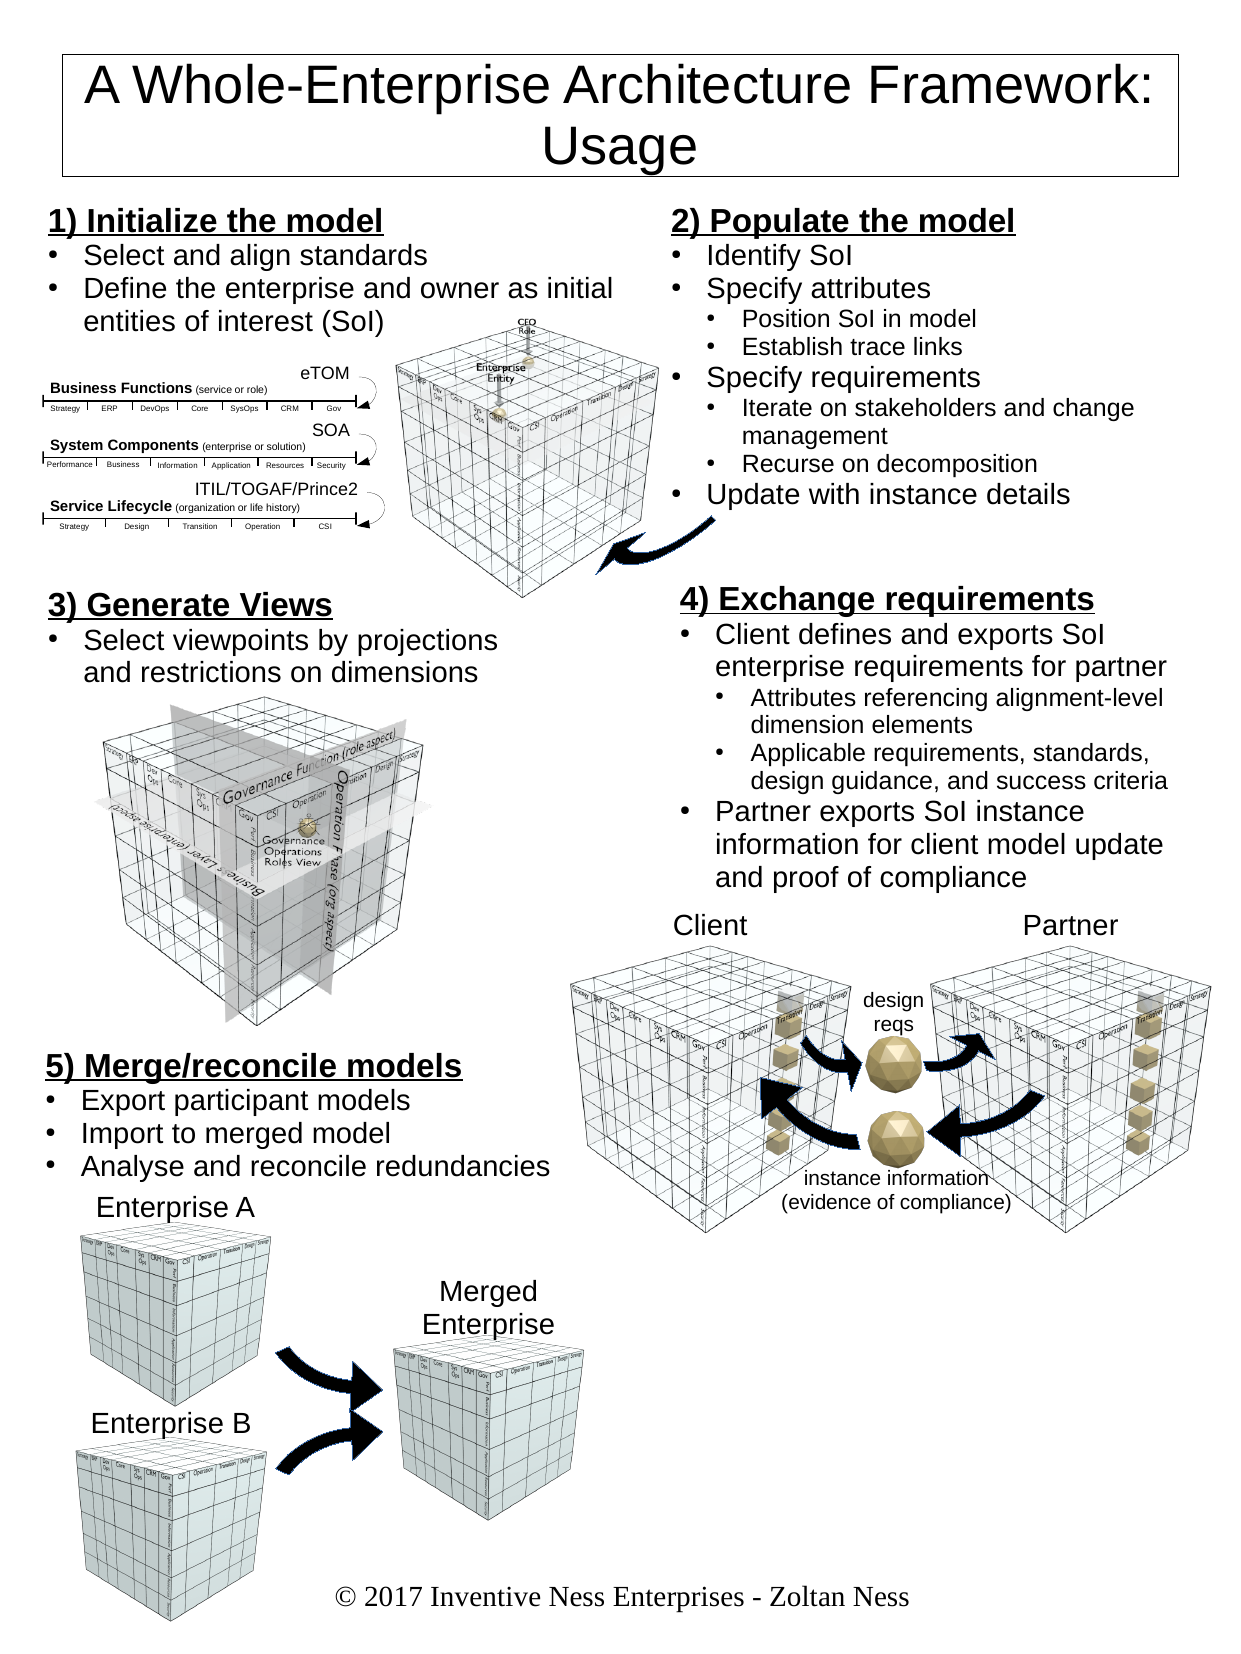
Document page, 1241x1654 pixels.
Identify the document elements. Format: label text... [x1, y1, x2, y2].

text_box 5) Merge/reconcile models Export participant models Import to merged model Analyse and reconcile redundancies [30, 1039, 565, 1190]
picture [392, 1335, 586, 1522]
picture [75, 1436, 268, 1624]
text_box 3) Generate Views Select viewpoints by projections and restrictions on dimensions [33, 579, 571, 697]
text_box 4) Exchange requirements Client defines and exports SoI enterprise requirements for partner Attributes referencing alignment-level dimension elements Applicable requirements, standards, design guidance, and success criteria Partner exports SoI instance information for client model update and proof of compliance [665, 573, 1201, 921]
title A Whole-Enterprise Architecture Framework: Usage [62, 54, 1179, 177]
text_box [923, 1033, 996, 1072]
text_box [800, 1035, 863, 1092]
picture [42, 360, 385, 534]
picture [866, 939, 1216, 1240]
text_box [595, 515, 716, 575]
picture [89, 696, 435, 1026]
text_box [926, 1089, 1045, 1157]
text_box 1) Initialize the model Select and align standards Define the enterprise and owner as initial entities of interest (SoI) [33, 195, 631, 579]
picture [863, 1034, 924, 1094]
picture [565, 939, 856, 1240]
picture [388, 308, 666, 603]
text_box [760, 1077, 861, 1150]
text_box [275, 1346, 383, 1475]
picture [79, 1221, 272, 1408]
text_box 2) Populate the model Identify SoI Specify attributes Position SoI in model Establish trace links Specify requirements Iterate on stakeholders and change management Recurse on decomposition Update with instance details [656, 195, 1186, 518]
